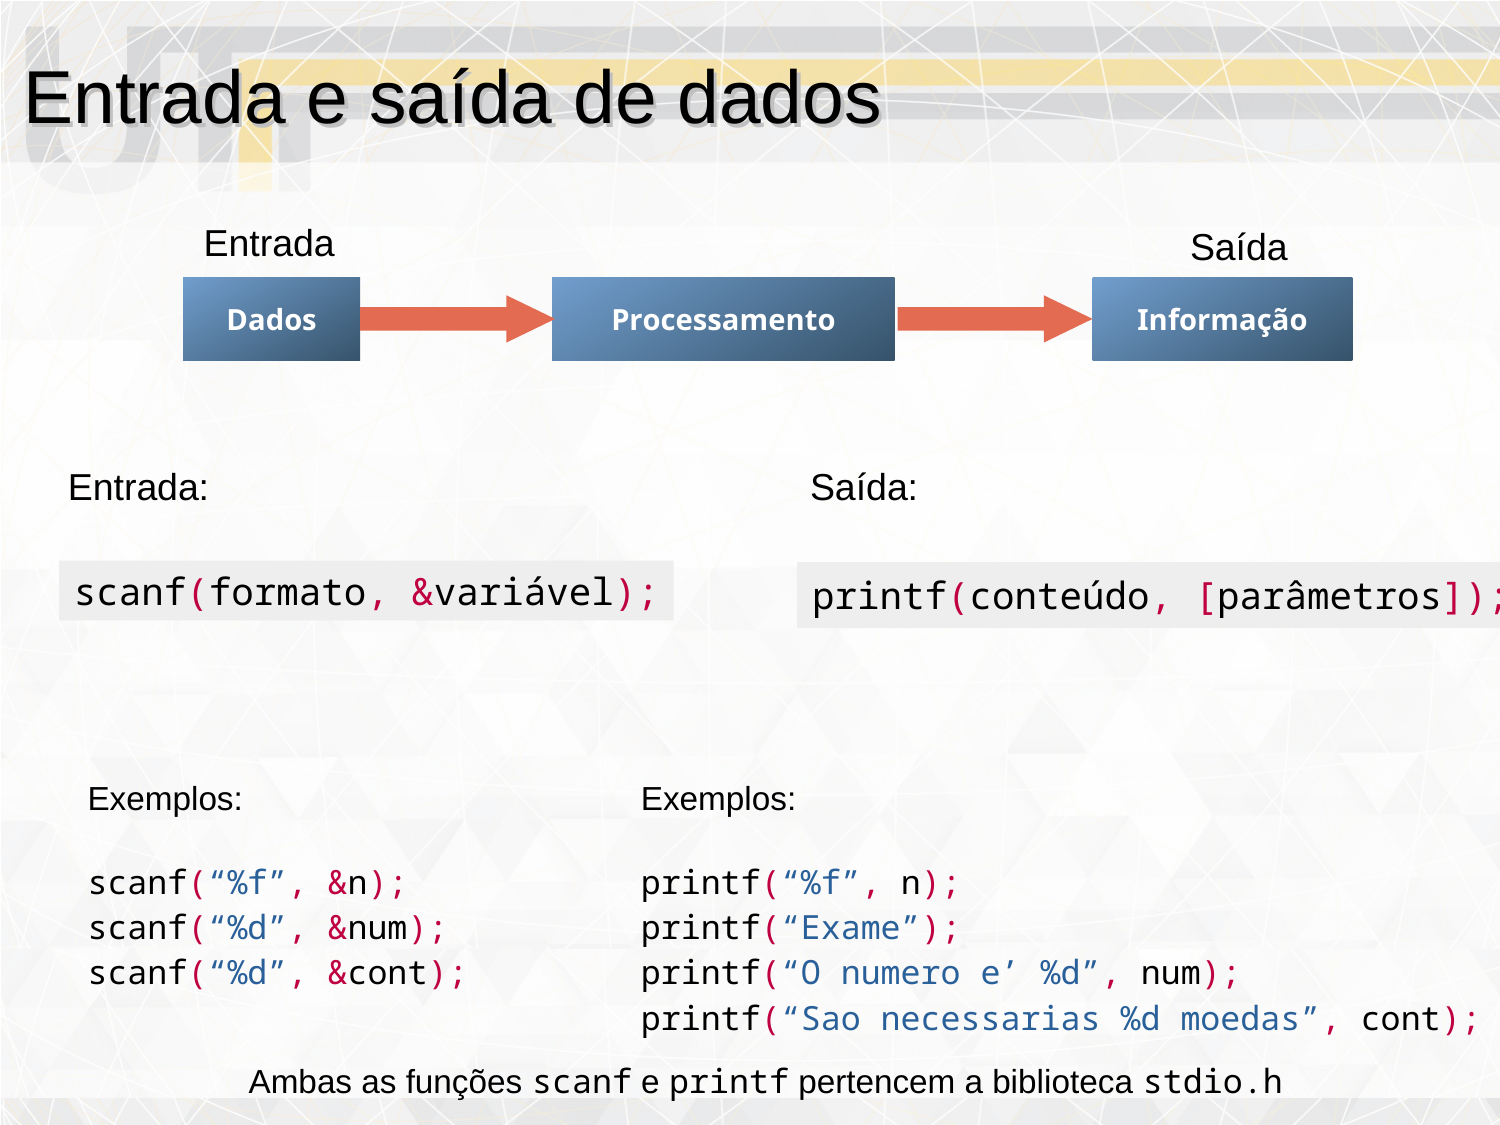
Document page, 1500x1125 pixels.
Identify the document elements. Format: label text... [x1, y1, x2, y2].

text_box [360, 295, 556, 343]
text_box printf(conteúdo, [parâmetros]); [797, 562, 1463, 619]
text_box Saída: [795, 459, 934, 517]
text_box Entrada [188, 214, 350, 272]
text_box Exemplos: scanf(“%f”, &n); scanf(“%d”, &num); scanf(“%d”, &cont); [72, 772, 483, 998]
text_box Exemplos: printf(“%f”, n); printf(“Exame”); printf(“O numero e’ %d”, num); printf(“Sao necessarias %d moedas”, cont); [625, 772, 1496, 1040]
text_box Dados [183, 277, 361, 361]
text_box Entrada: [53, 459, 225, 517]
text_box Saída [1175, 218, 1303, 276]
text_box scanf(formato, &variável); [59, 560, 622, 621]
title Entrada e saída de dados [23, 18, 1489, 178]
text_box [897, 295, 1093, 343]
text_box Ambas as funções scanf e printf pertencem a biblioteca stdio.h [233, 1051, 1267, 1105]
text_box Processamento [552, 277, 895, 361]
text_box Informação [1092, 277, 1353, 361]
